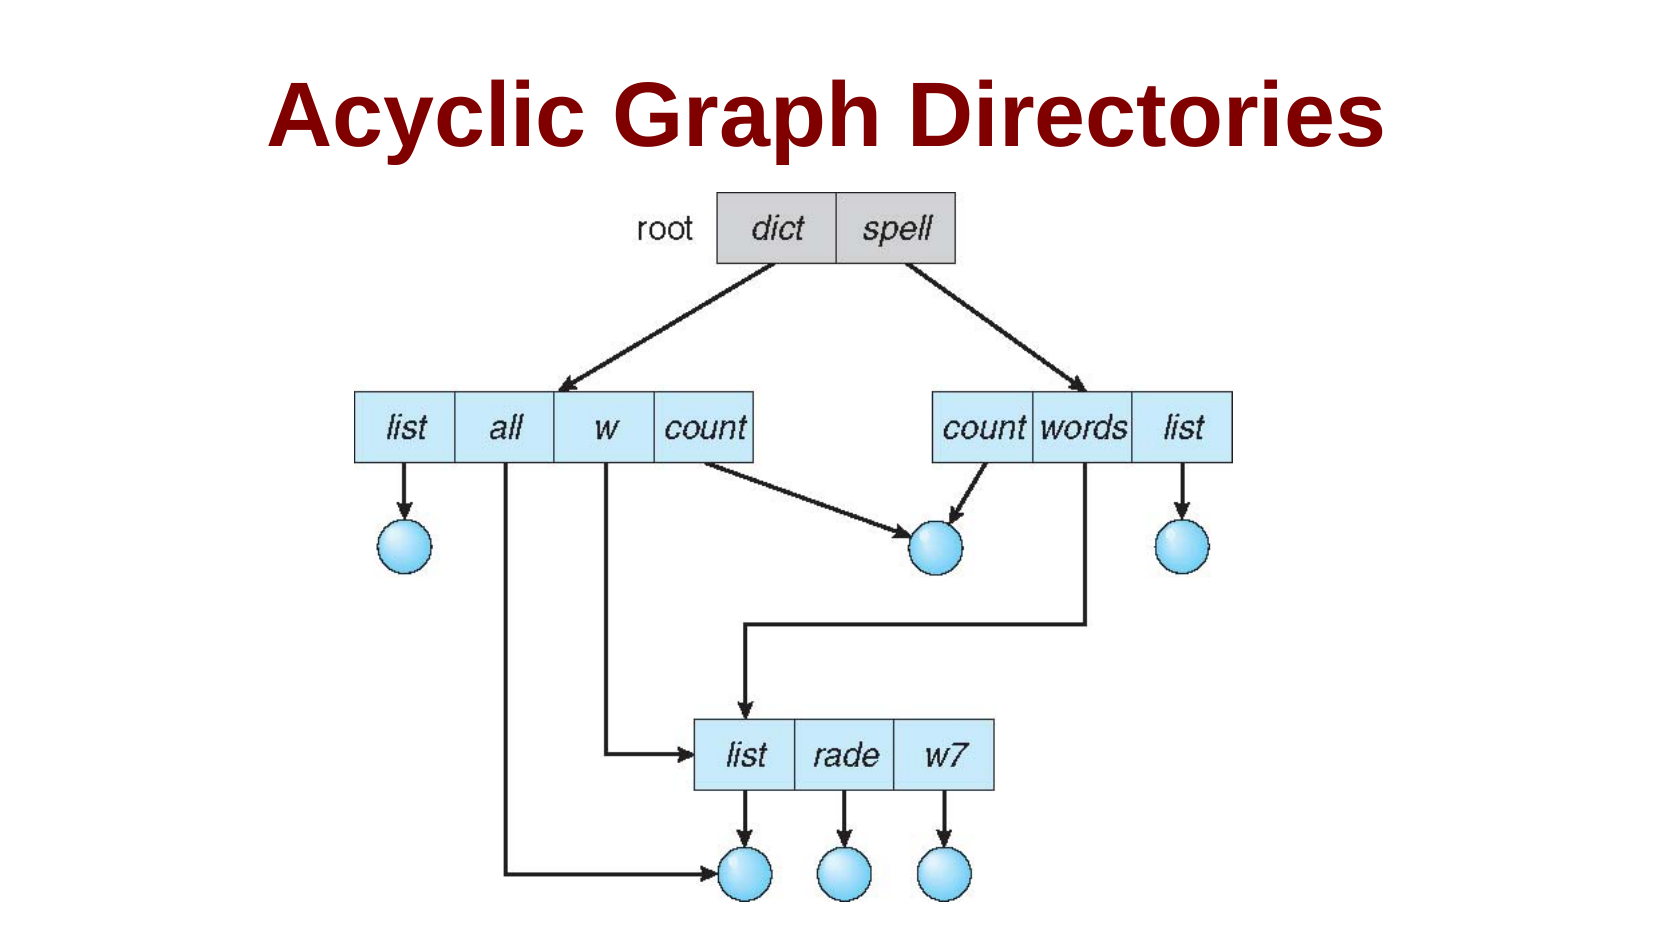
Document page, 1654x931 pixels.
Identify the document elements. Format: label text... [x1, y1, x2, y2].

picture [354, 192, 1233, 902]
title Acyclic Graph Directories [82, 37, 1571, 193]
